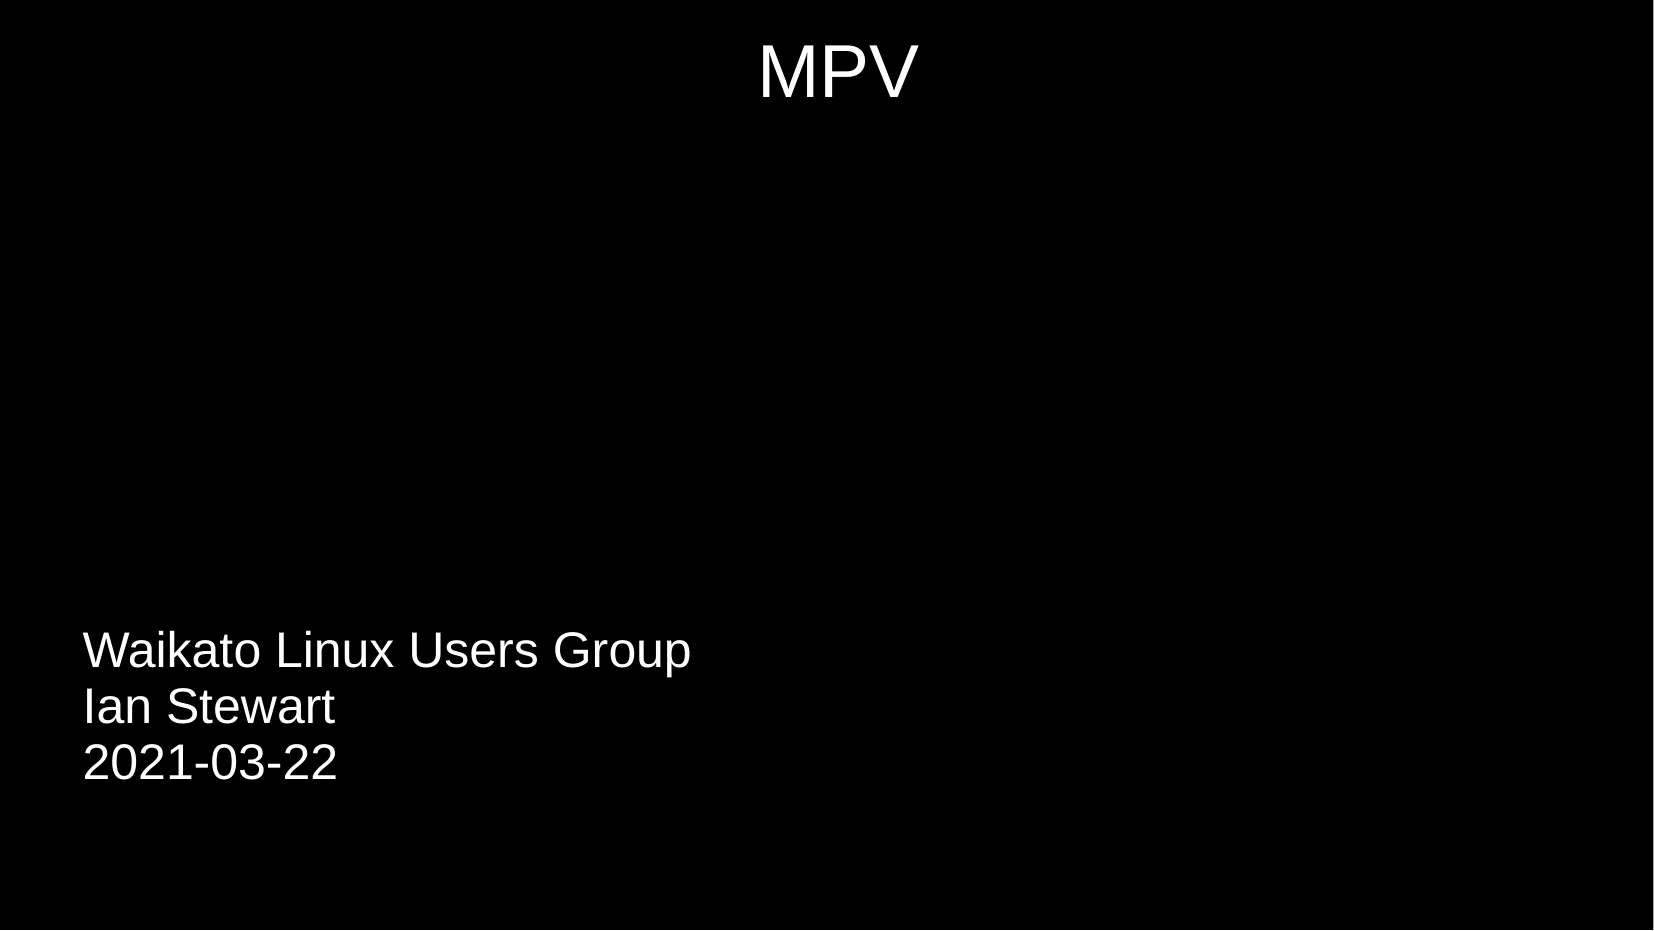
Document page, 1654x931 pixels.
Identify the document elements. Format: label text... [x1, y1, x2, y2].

title MPV [47, 29, 1630, 114]
subtitle Waikato Linux Users Group Ian Stewart 2021-03-22 [82, 566, 1571, 902]
